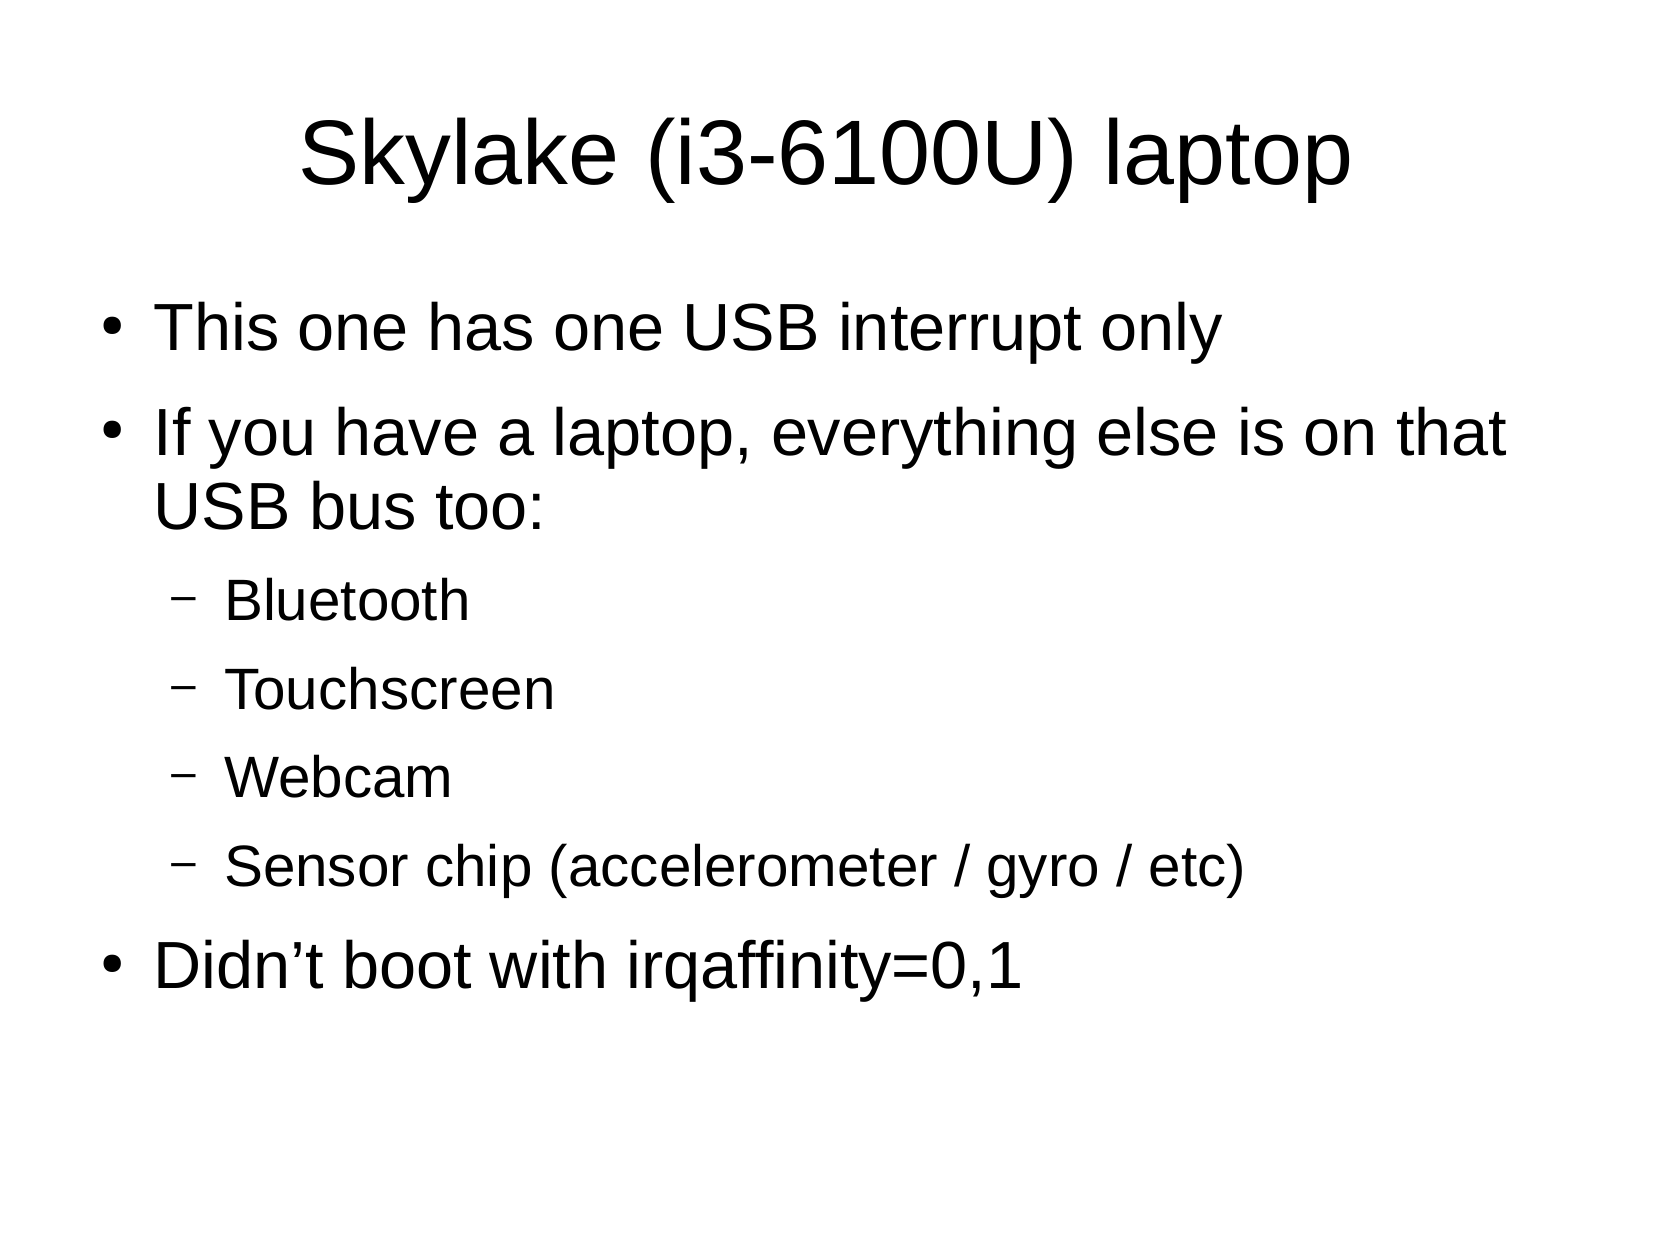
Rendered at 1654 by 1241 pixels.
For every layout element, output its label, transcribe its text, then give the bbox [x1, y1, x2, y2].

list This one has one USB interrupt only If you have a laptop, everything else is on that USB bus too: Bluetooth Touchscreen Webcam Sensor chip (accelerometer / gyro / etc) Didn’t boot with irqaffinity=0,1 [82, 290, 1571, 1010]
title Skylake (i3-6100U) laptop [82, 49, 1571, 257]
